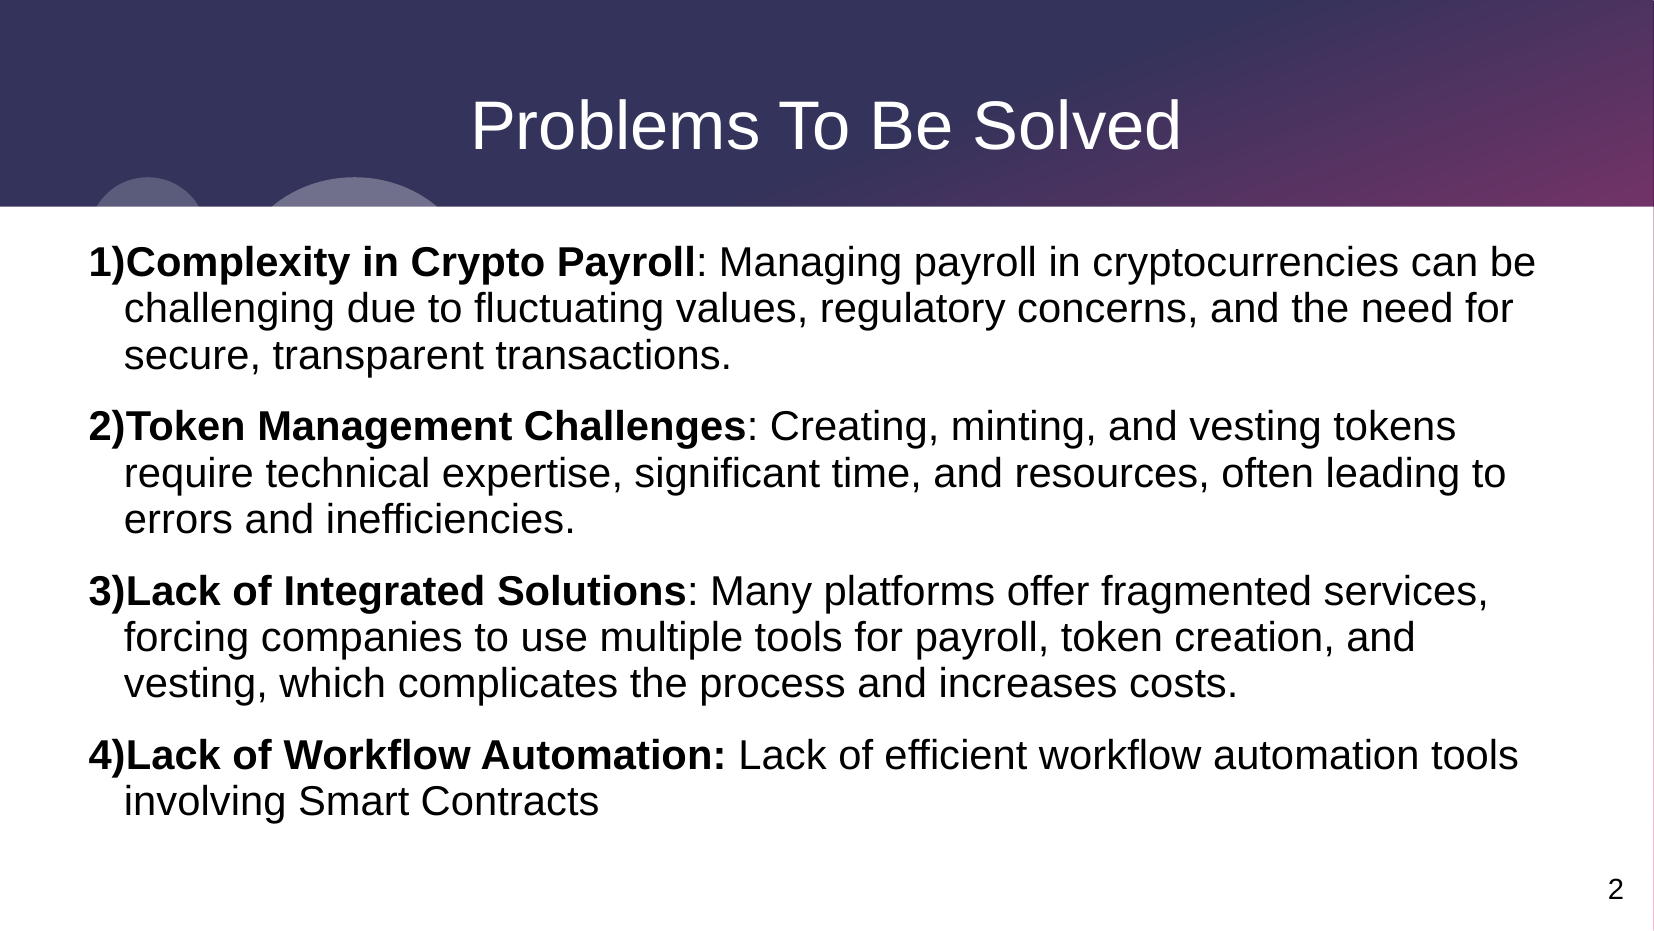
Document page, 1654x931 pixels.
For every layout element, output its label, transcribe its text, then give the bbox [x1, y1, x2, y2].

subtitle Complexity in Crypto Payroll: Managing payroll in cryptocurrencies can be challenging due to fluctuating values, regulatory concerns, and the need for secure, transparent transactions. Token Management Challenges: Creating, minting, and vesting tokens require technical expertise, significant time, and resources, often leading to errors and inefficiencies. Lack of Integrated Solutions: Many platforms offer fragmented services, forcing companies to use multiple tools for payroll, token creation, and vesting, which complicates the process and increases costs. Lack of Workflow Automation: Lack of efficient workflow automation tools involving Smart Contracts [88, 236, 1565, 827]
title Problems To Be Solved [88, 44, 1565, 207]
